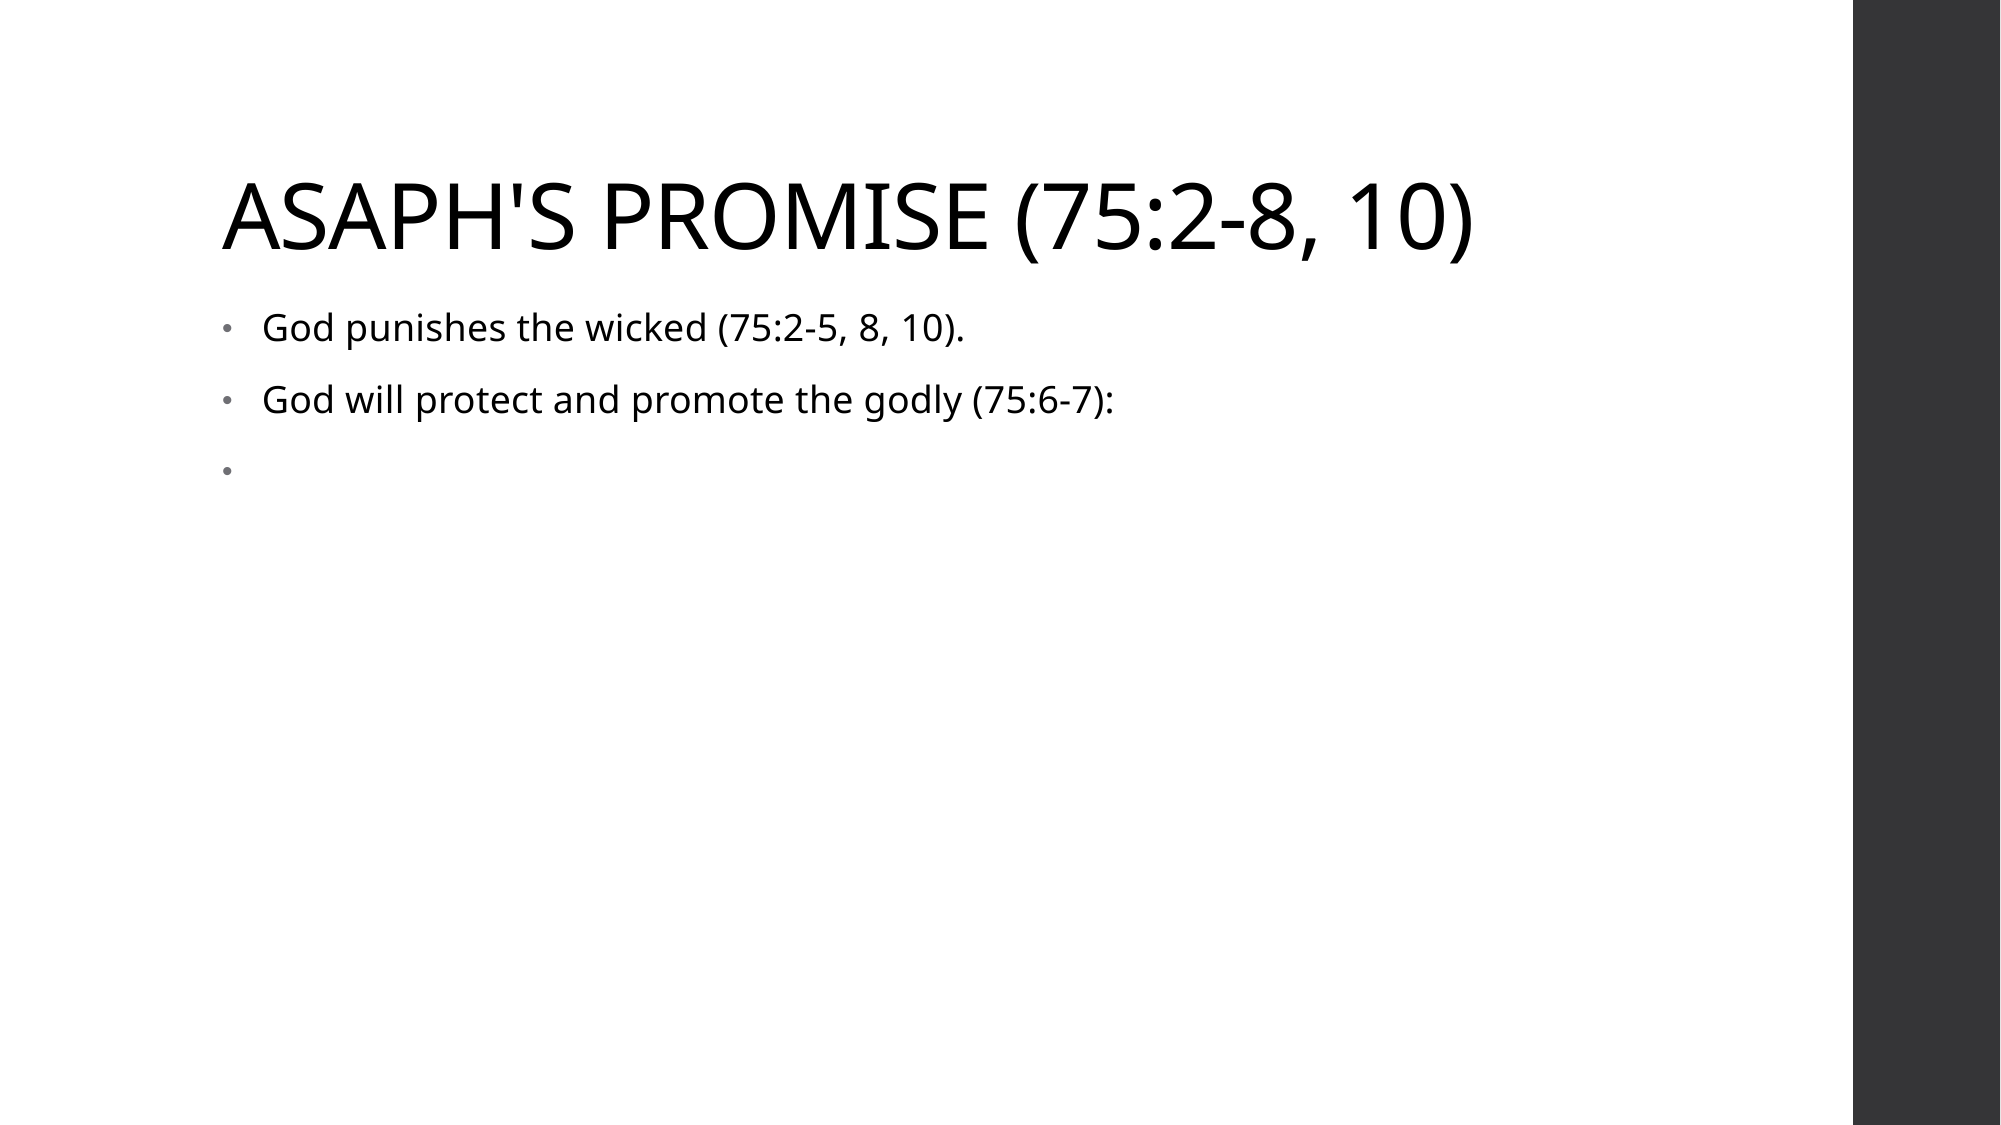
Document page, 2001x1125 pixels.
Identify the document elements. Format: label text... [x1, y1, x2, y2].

list God punishes the wicked (75:2-5, 8, 10). God will protect and promote the godly (75:6-7): [206, 299, 1617, 1014]
title ASAPH'S PROMISE (75:2-8, 10) [206, 60, 1797, 278]
